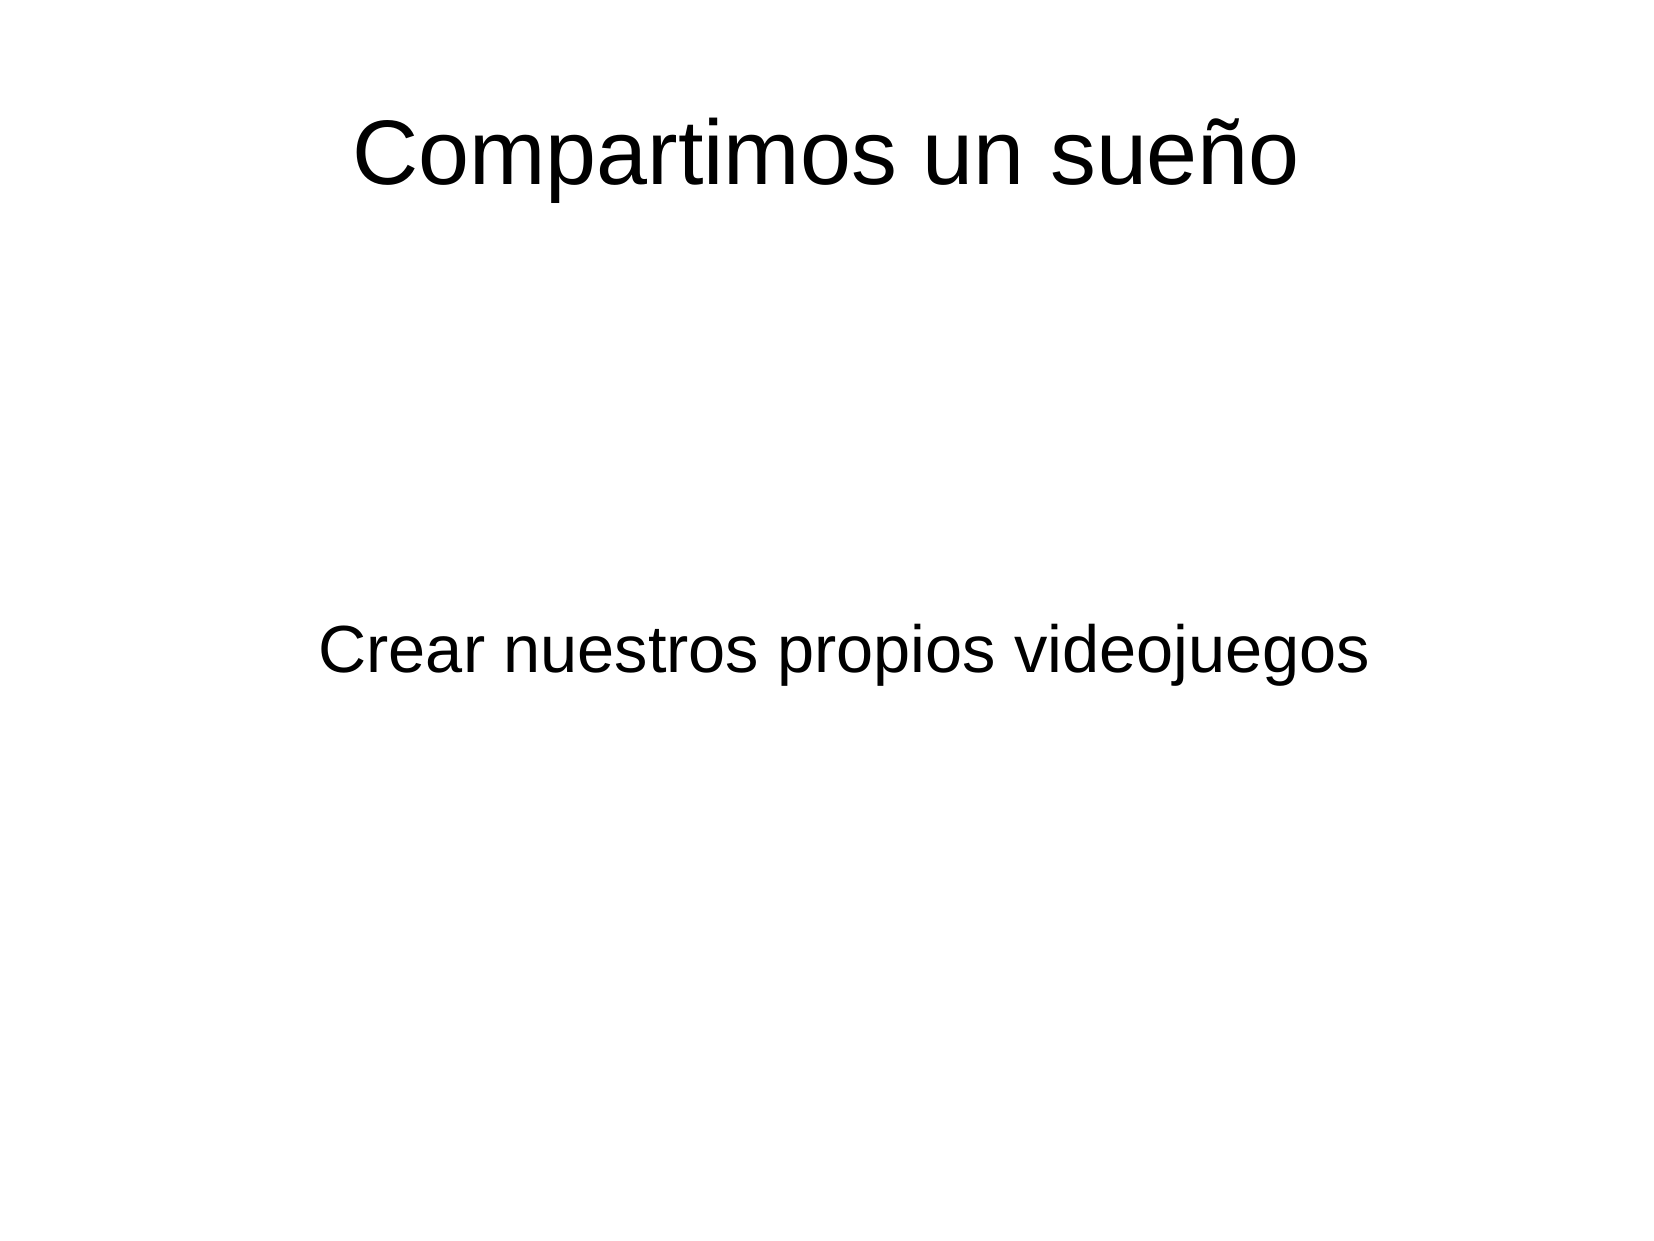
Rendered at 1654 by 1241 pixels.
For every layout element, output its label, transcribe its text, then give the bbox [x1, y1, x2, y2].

title Compartimos un sueño [82, 49, 1571, 257]
subtitle Crear nuestros propios videojuegos [82, 290, 1571, 1010]
